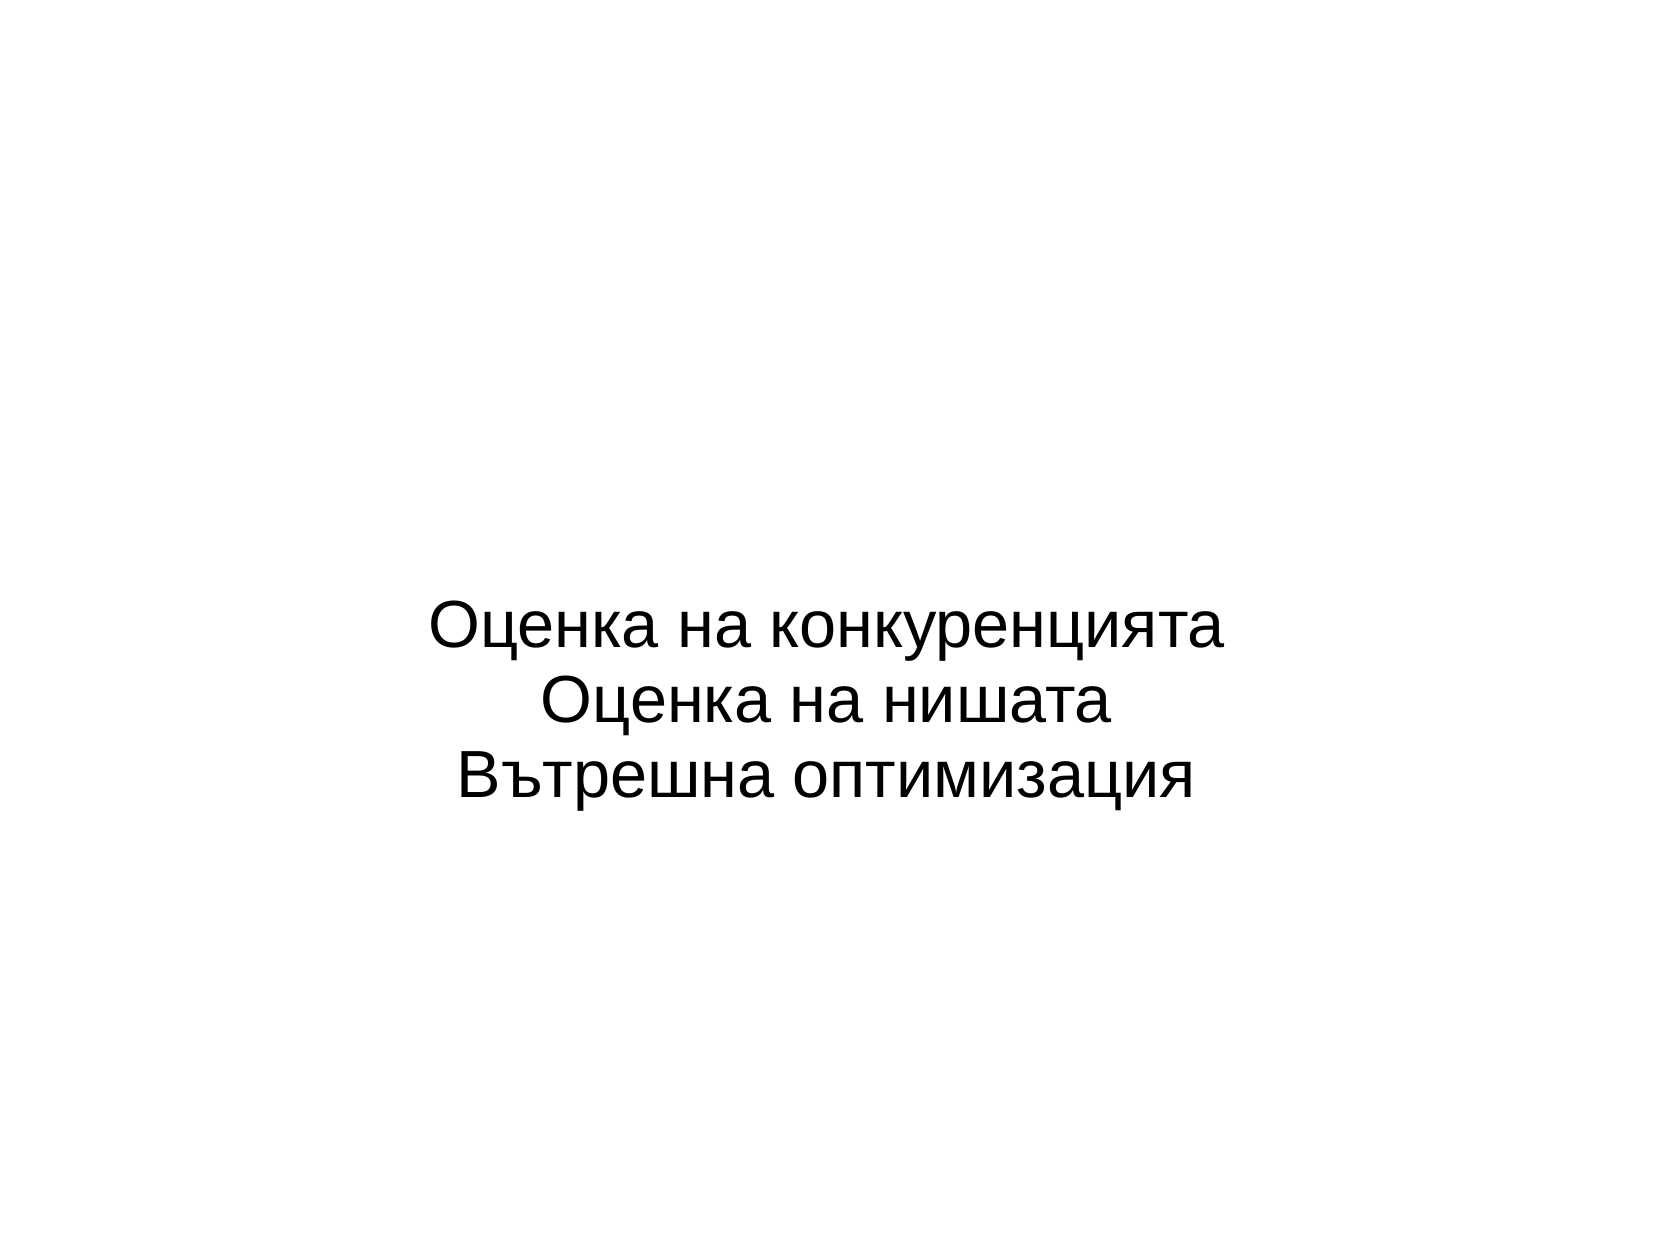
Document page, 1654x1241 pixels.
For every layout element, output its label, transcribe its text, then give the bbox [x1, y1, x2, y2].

subtitle Оценка на конкуренцията Оценка на нишата Вътрешна оптимизация [82, 290, 1571, 1109]
